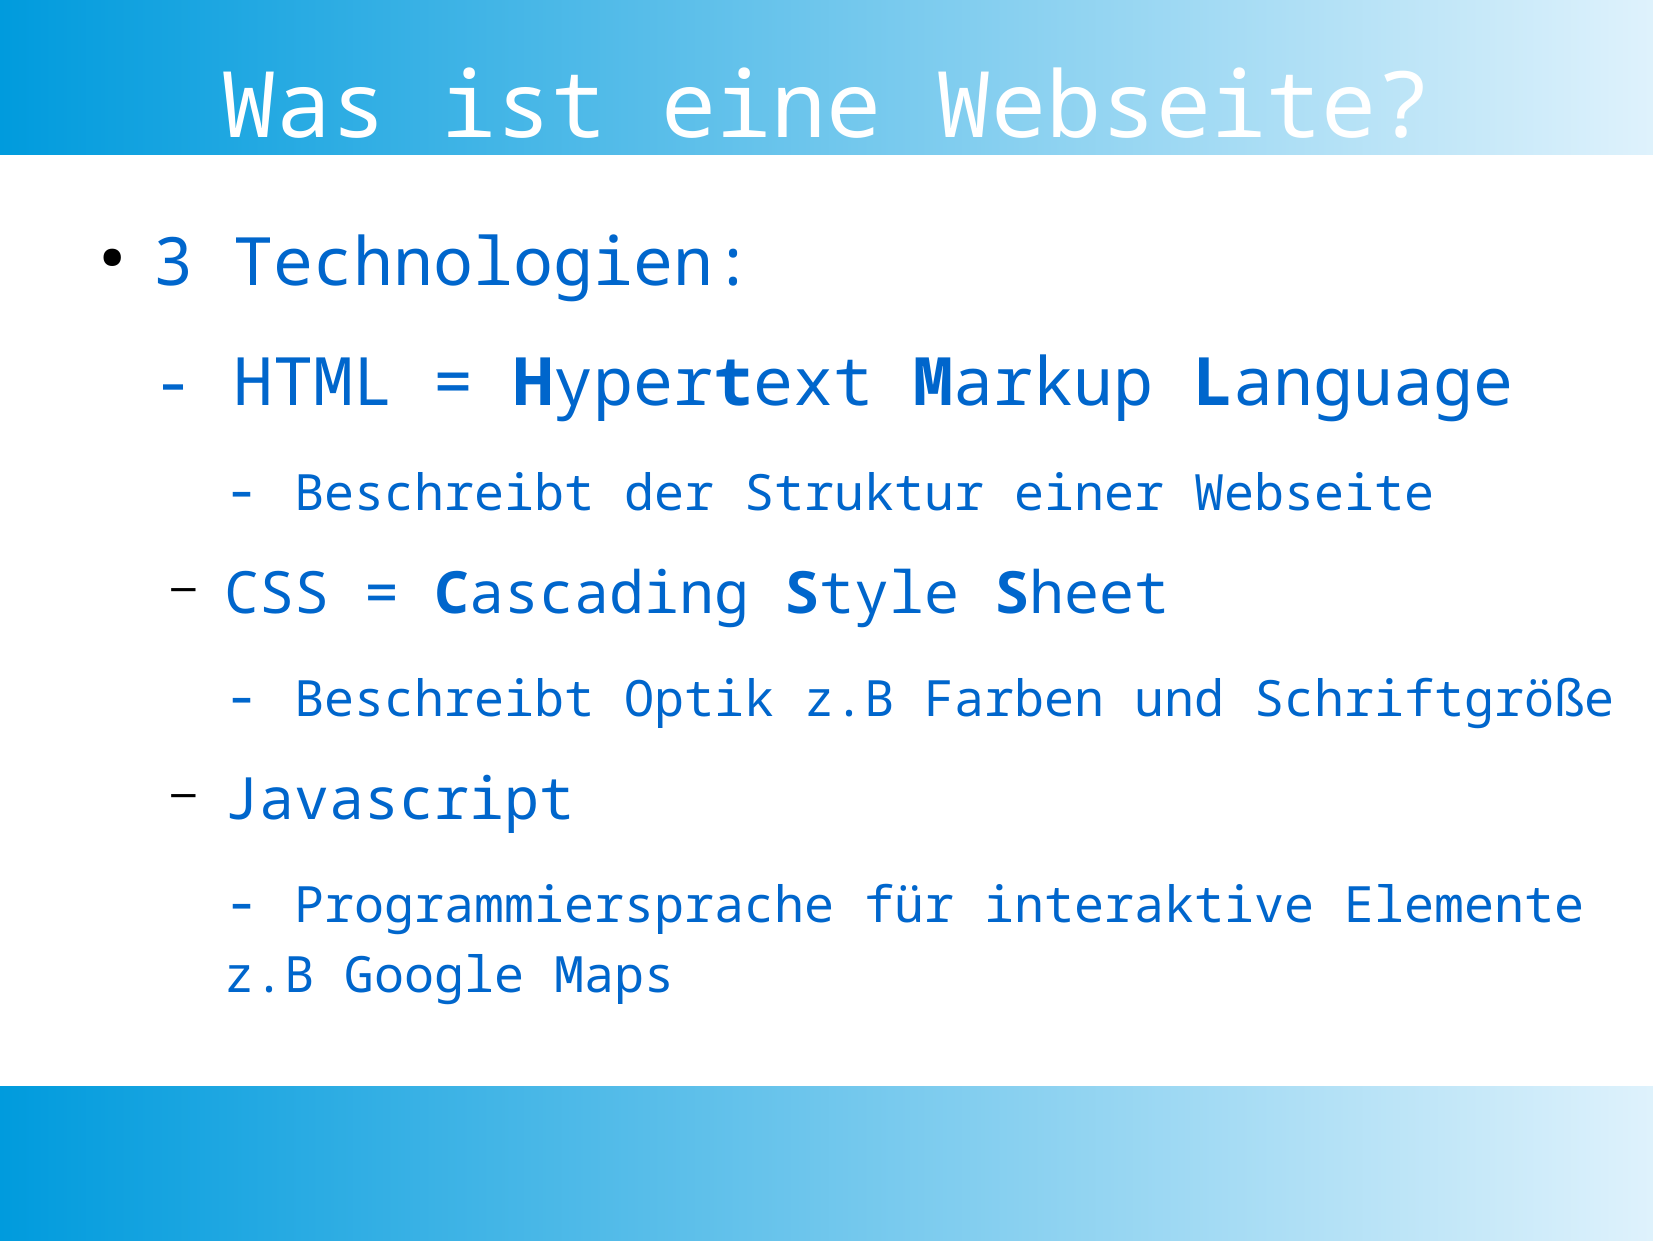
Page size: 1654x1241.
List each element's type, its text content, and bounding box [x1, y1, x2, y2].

list 3 Technologien: - HTML = Hypertext Markup Language - Beschreibt der Struktur einer Webseite CSS = Cascading Style Sheet - Beschreibt Optik z.B Farben und Schriftgröße Javascript - Programmiersprache für interaktive Elemente z.B Google Maps [82, 213, 1642, 934]
title Was ist eine Webseite? [82, 40, 1571, 163]
